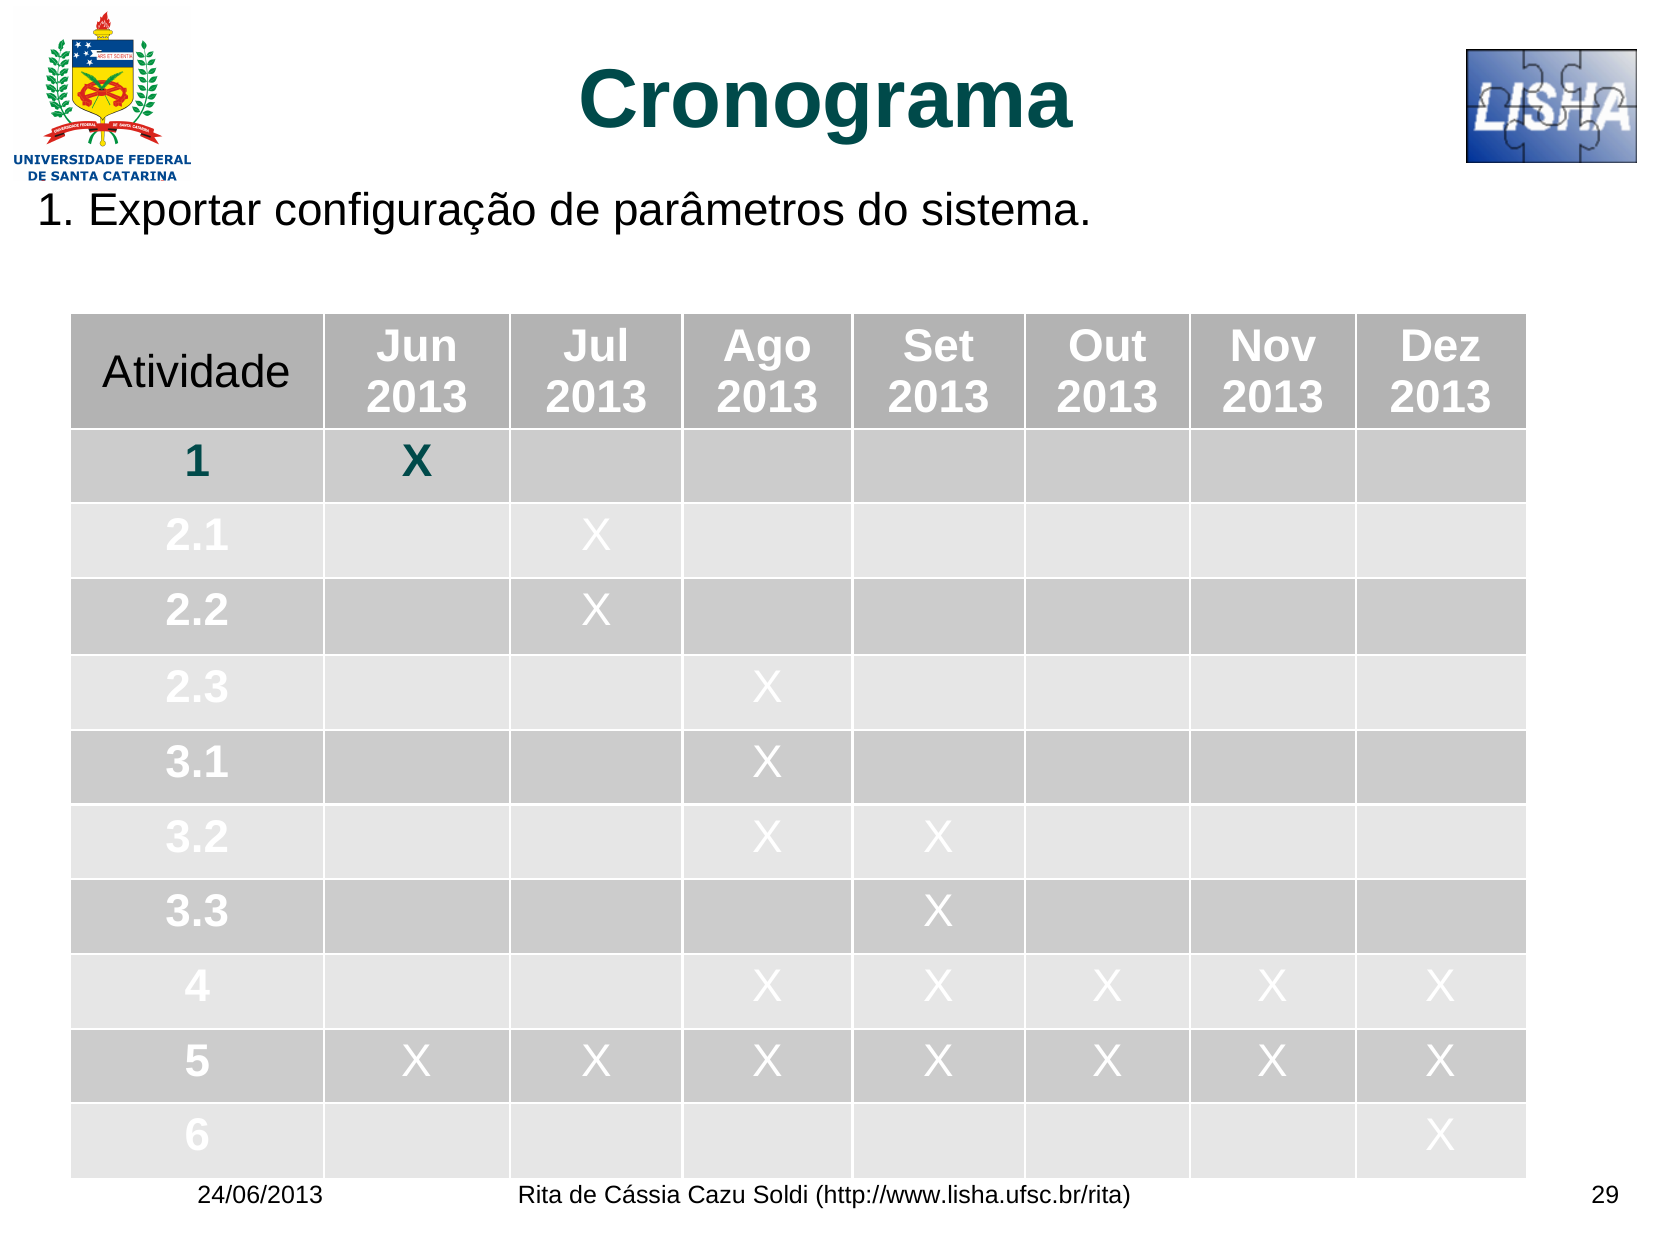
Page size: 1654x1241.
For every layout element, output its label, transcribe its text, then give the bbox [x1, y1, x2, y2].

table_cell [1357, 806, 1526, 878]
table_cell [1026, 731, 1189, 803]
table_cell X [854, 806, 1024, 878]
table_cell [1191, 430, 1355, 502]
table_cell X [684, 656, 851, 729]
table_cell X [854, 880, 1024, 953]
table_cell [1026, 430, 1189, 502]
table_cell 3.3 [71, 880, 323, 953]
table_cell X [1026, 1030, 1189, 1102]
table_header Jun 2013 [325, 314, 509, 428]
table_cell [325, 880, 509, 953]
table_cell X [854, 1030, 1024, 1102]
table_cell [1026, 806, 1189, 878]
table_cell 2.2 [71, 579, 323, 654]
table_cell [511, 731, 681, 803]
table_cell [511, 806, 681, 878]
table_cell [325, 1104, 509, 1178]
table_cell X [1026, 955, 1189, 1028]
table_cell 1 [71, 430, 323, 502]
table_cell [684, 579, 851, 654]
table_cell [1026, 880, 1189, 953]
table_header Out 2013 [1026, 314, 1189, 428]
table_cell 5 [71, 1030, 323, 1102]
table_cell X [1357, 955, 1526, 1028]
table_header Nov 2013 [1191, 314, 1355, 428]
table_cell [511, 430, 681, 502]
table_cell [1357, 656, 1526, 729]
table_cell [684, 430, 851, 502]
table_cell X [684, 731, 851, 803]
table_header Ago 2013 [684, 314, 851, 428]
table_cell [511, 955, 681, 1028]
list 1. Exportar configuração de parâmetros do sistema. [37, 183, 1613, 296]
table_cell [1191, 504, 1355, 577]
table_cell 2.3 [71, 656, 323, 729]
table_cell X [511, 579, 681, 654]
table_cell X [854, 955, 1024, 1028]
title Cronograma [190, 27, 1461, 183]
table_header Atividade [71, 314, 323, 428]
table_cell [1357, 579, 1526, 654]
table_cell X [1191, 1030, 1355, 1102]
table_cell [684, 1104, 851, 1178]
table_cell [1026, 579, 1189, 654]
picture [13, 6, 191, 181]
table_cell [854, 579, 1024, 654]
table_cell 6 [71, 1104, 323, 1178]
table_cell [1357, 504, 1526, 577]
table_cell X [1357, 1030, 1526, 1102]
table_cell 3.2 [71, 806, 323, 878]
table_cell [854, 731, 1024, 803]
table_cell [1026, 504, 1189, 577]
table_cell [1191, 656, 1355, 729]
table_header Dez 2013 [1357, 314, 1526, 428]
table_cell [325, 731, 509, 803]
table_cell X [511, 504, 681, 577]
table_cell [325, 955, 509, 1028]
table_cell [1191, 731, 1355, 803]
table_cell [1357, 430, 1526, 502]
table_cell [854, 430, 1024, 502]
table_cell X [325, 430, 509, 502]
table_cell [854, 1104, 1024, 1178]
table_cell [1026, 656, 1189, 729]
table_cell [325, 579, 509, 654]
table_cell [684, 880, 851, 953]
table_cell [1191, 1104, 1355, 1178]
table_cell [1191, 880, 1355, 953]
table_cell 2.1 [71, 504, 323, 577]
table_cell [854, 504, 1024, 577]
table_cell X [684, 955, 851, 1028]
table_cell [511, 1104, 681, 1178]
table_cell X [684, 806, 851, 878]
table_cell [325, 504, 509, 577]
table_header Set 2013 [854, 314, 1024, 428]
table_cell 3.1 [71, 731, 323, 803]
table_cell 4 [71, 955, 323, 1028]
table_cell [854, 656, 1024, 729]
table_cell X [684, 1030, 851, 1102]
table_cell X [325, 1030, 509, 1102]
table_cell X [511, 1030, 681, 1102]
table_cell [325, 806, 509, 878]
picture [1466, 49, 1637, 163]
table_cell [1026, 1104, 1189, 1178]
table_cell [325, 656, 509, 729]
table_cell [1357, 880, 1526, 953]
table_cell X [1191, 955, 1355, 1028]
table_cell [1191, 579, 1355, 654]
table_cell [511, 880, 681, 953]
table_cell X [1357, 1104, 1526, 1178]
table_cell [684, 504, 851, 577]
table_cell [1357, 731, 1526, 803]
table_cell [511, 656, 681, 729]
table_cell [1191, 806, 1355, 878]
table_header Jul 2013 [511, 314, 681, 428]
